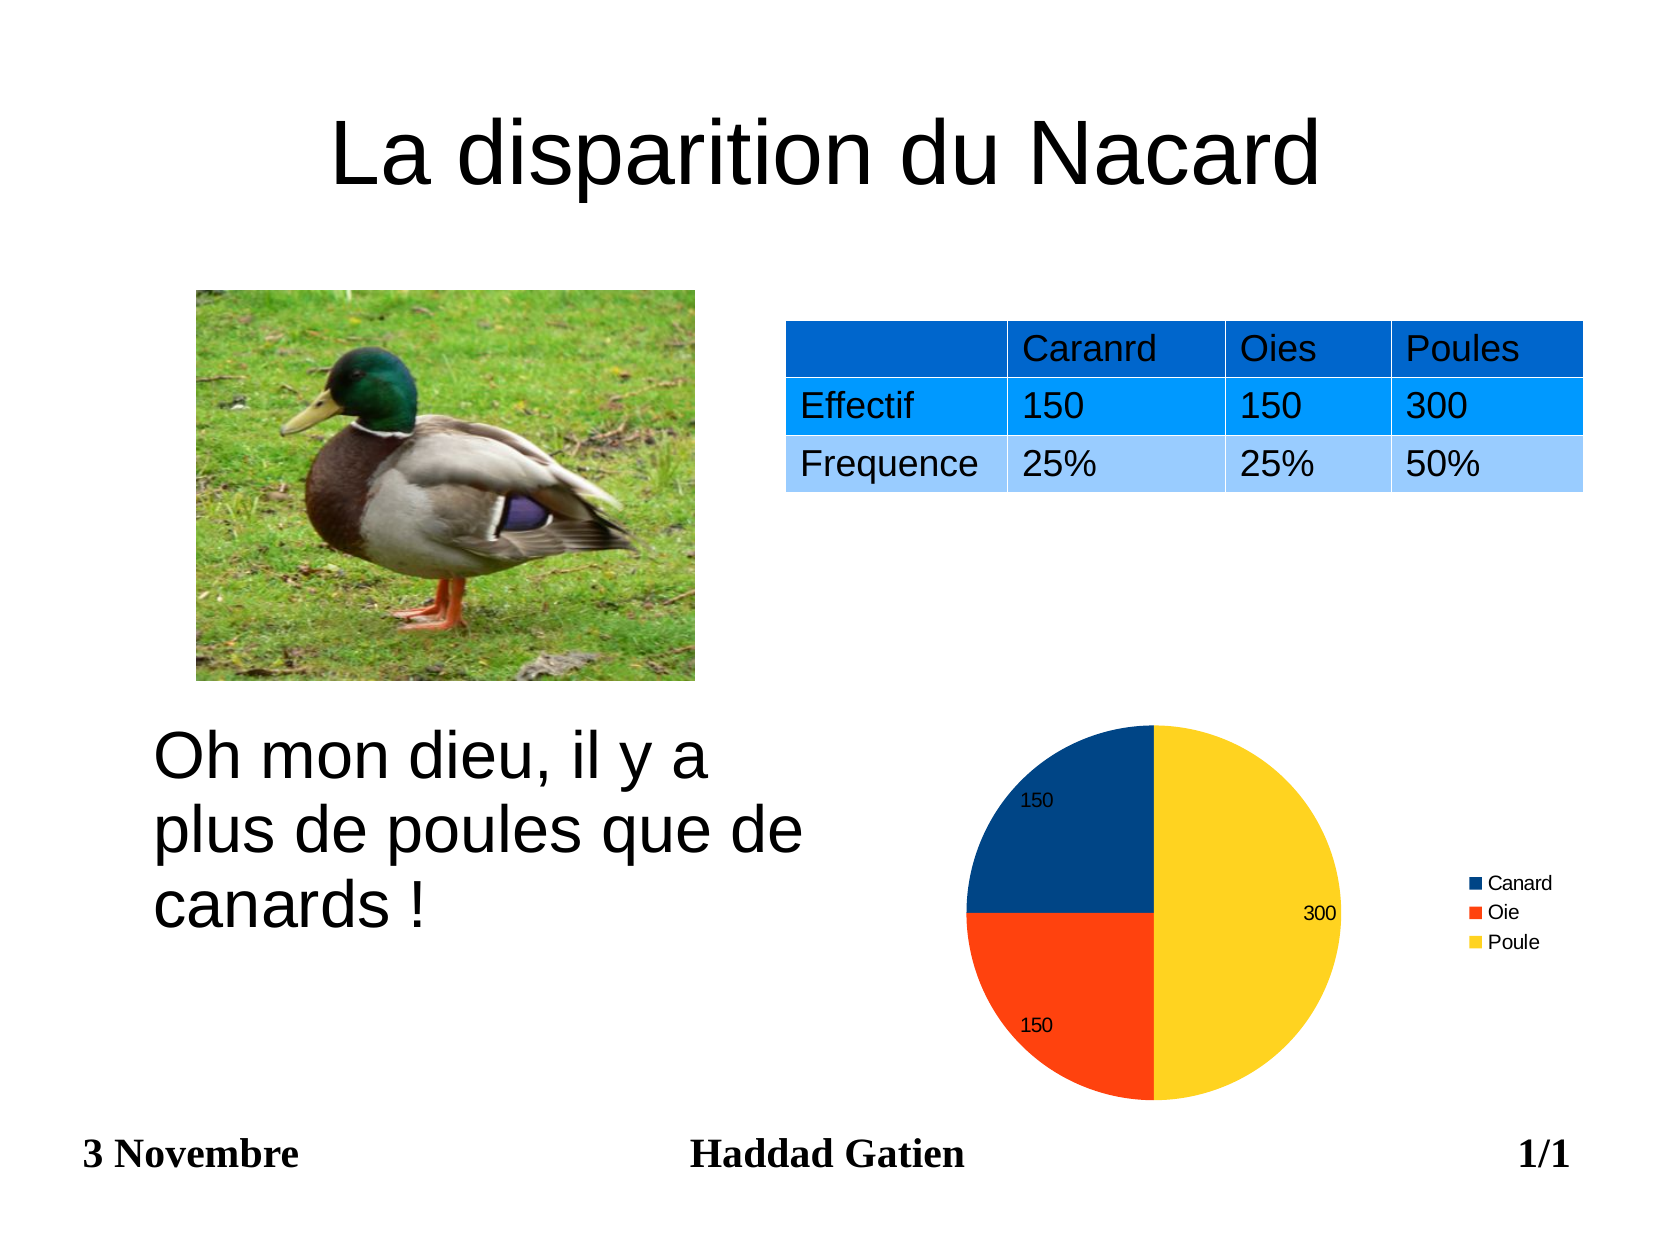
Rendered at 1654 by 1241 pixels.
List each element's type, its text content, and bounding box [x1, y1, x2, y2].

picture [196, 290, 695, 681]
list Oh mon dieu, il y a plus de poules que de canards ! [82, 717, 809, 1109]
table_header Poules [1392, 321, 1583, 377]
table_cell 150 [1008, 378, 1225, 435]
table_header Oies [1226, 321, 1391, 377]
table_cell Frequence [786, 436, 1007, 492]
table_header Caranrd [1008, 321, 1225, 377]
table_cell Effectif [786, 378, 1007, 435]
title La disparition du Nacard [82, 49, 1571, 257]
table_cell 150 [1226, 378, 1391, 435]
table_cell 300 [1392, 378, 1583, 435]
table_cell 50% [1392, 436, 1583, 492]
chart [845, 717, 1572, 1109]
table_header [786, 321, 1007, 377]
table_cell 25% [1008, 436, 1225, 492]
table_cell 25% [1226, 436, 1391, 492]
